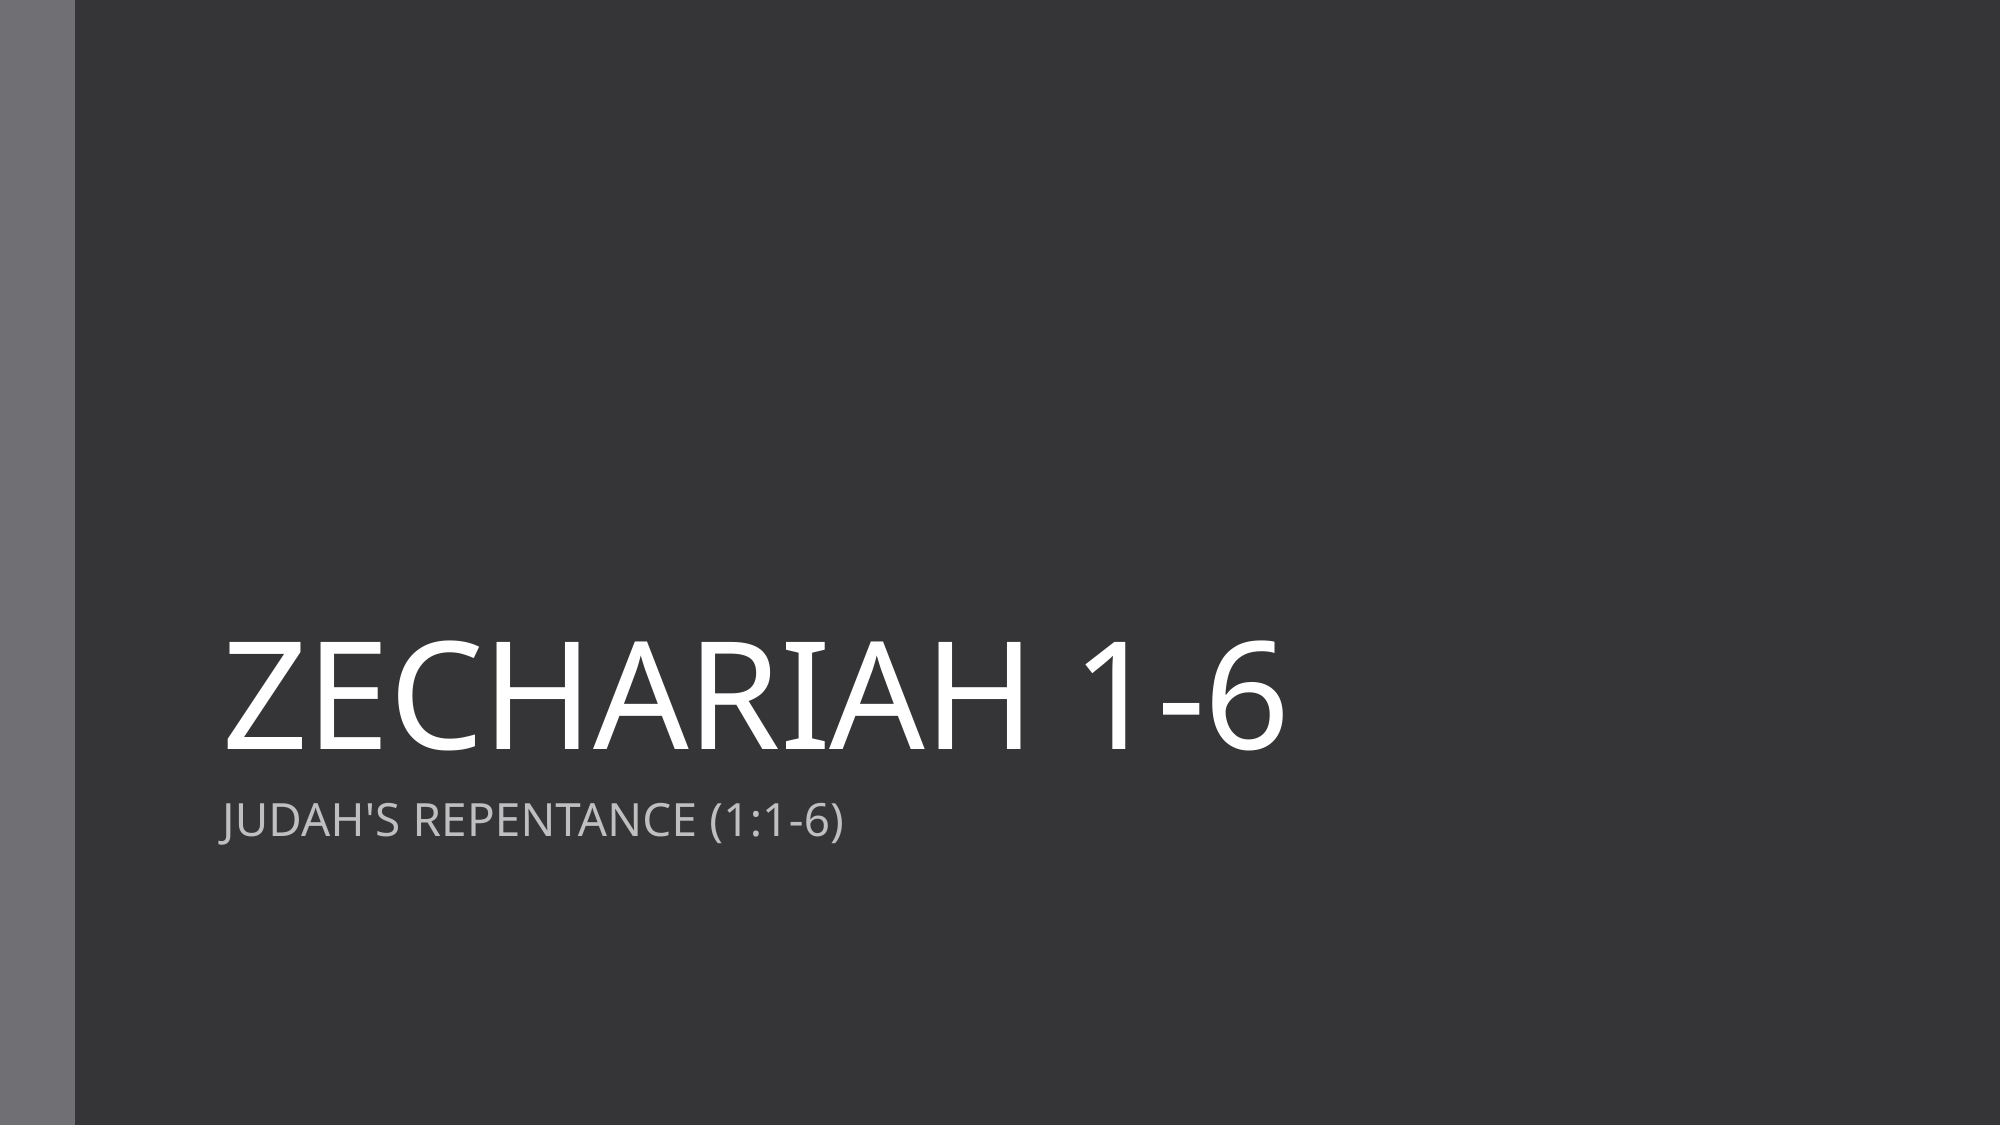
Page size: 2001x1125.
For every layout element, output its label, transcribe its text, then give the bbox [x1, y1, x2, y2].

subtitle JUDAH'S REPENTANCE (1:1-6) [206, 787, 1752, 1066]
title ZECHARIAH 1-6 [206, 124, 1752, 787]
